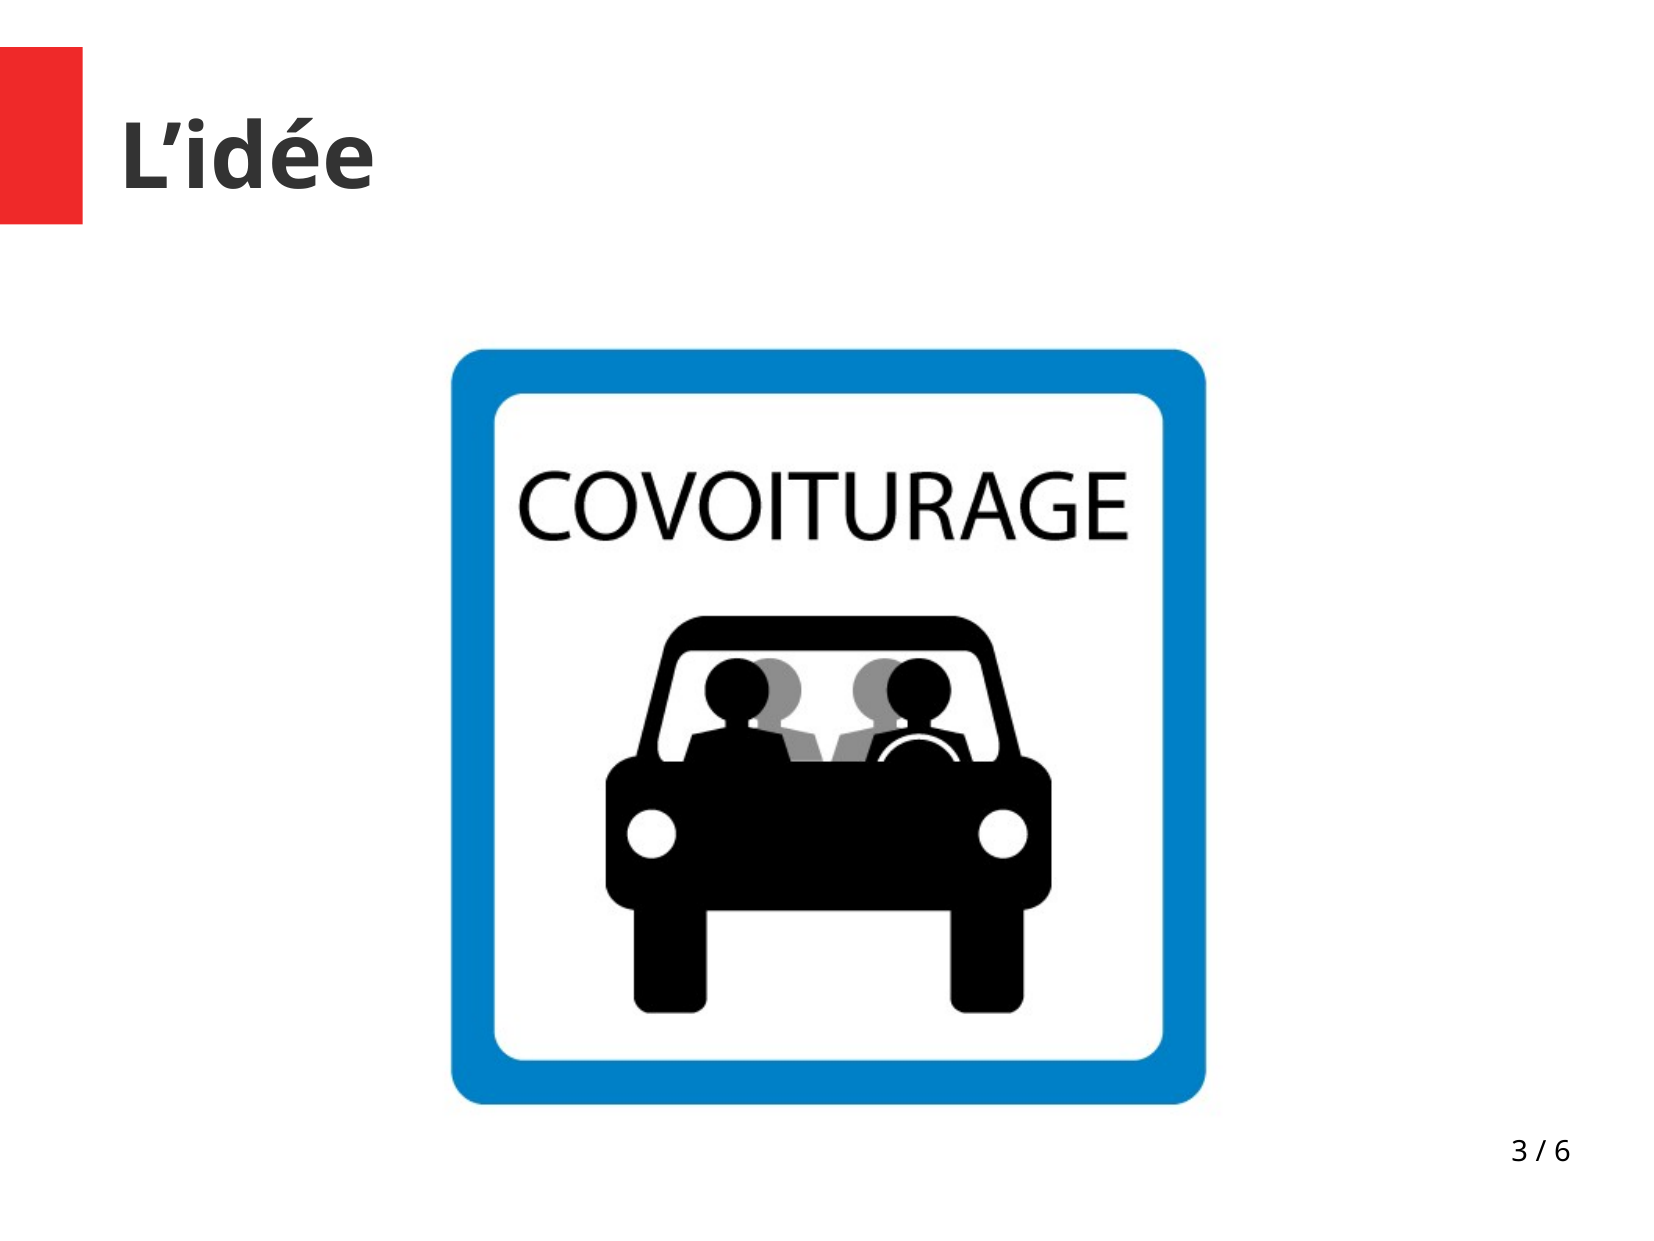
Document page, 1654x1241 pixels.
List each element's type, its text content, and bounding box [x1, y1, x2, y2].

picture [420, 314, 1230, 1133]
title L’idée [118, 49, 1571, 257]
